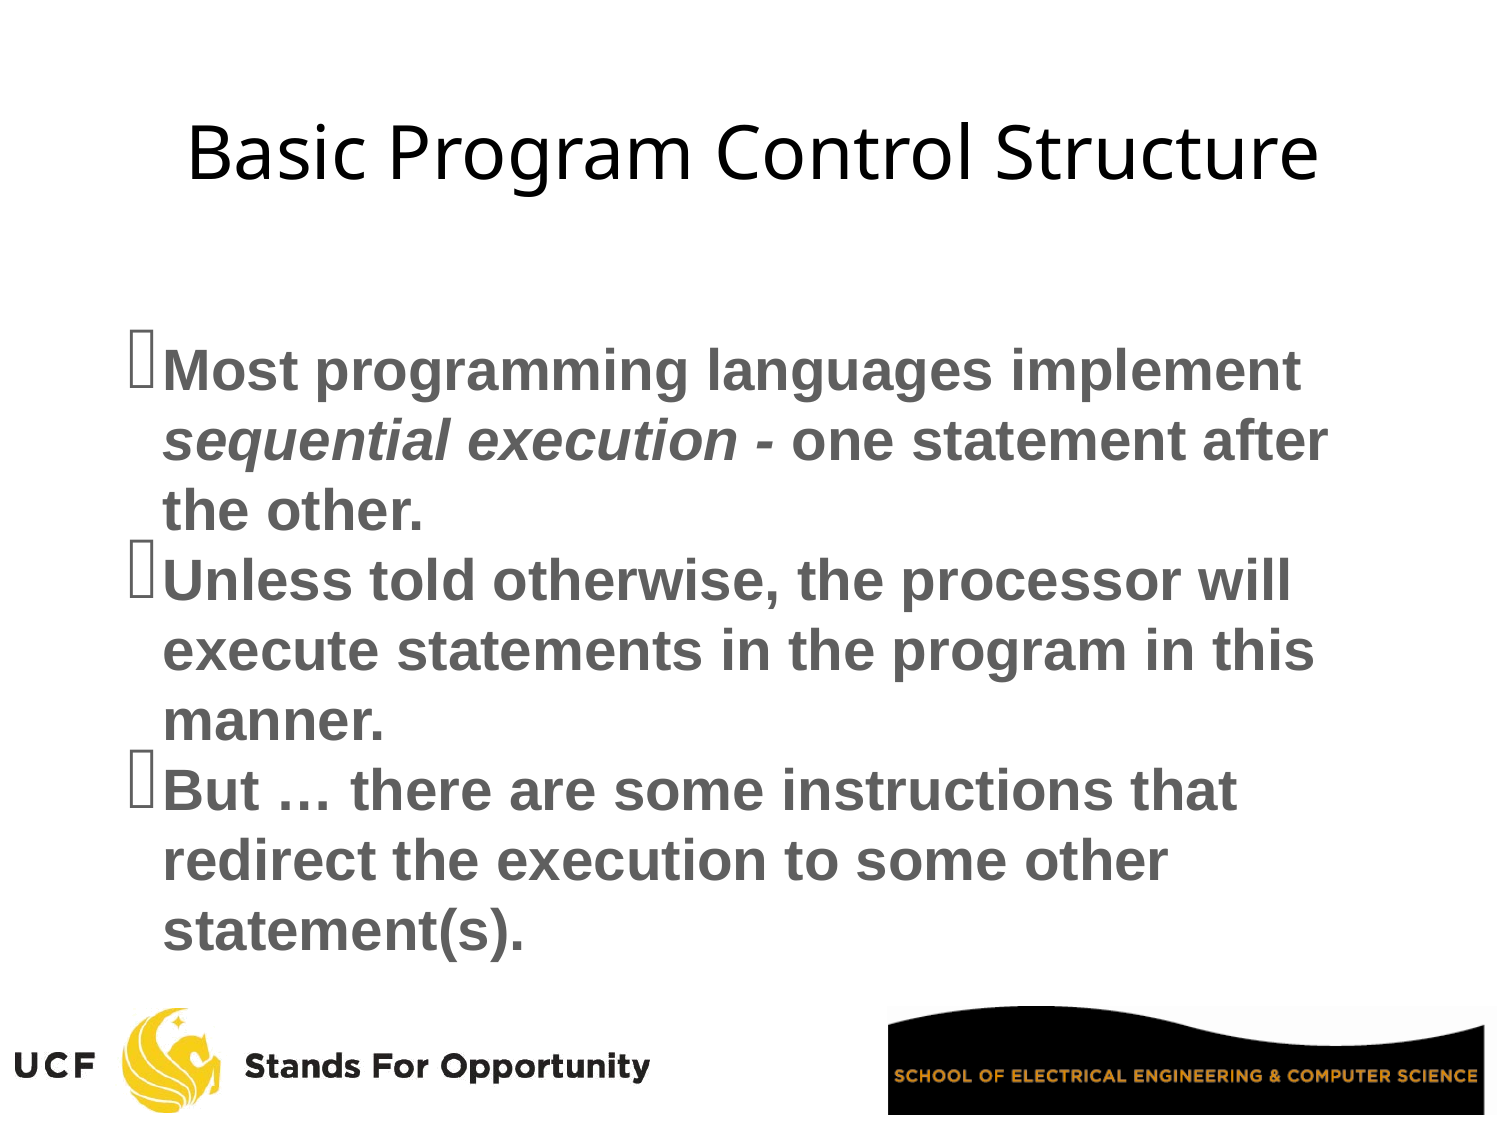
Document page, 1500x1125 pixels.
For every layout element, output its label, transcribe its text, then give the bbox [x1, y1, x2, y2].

text_box Basic Program Control Structure [79, 52, 1427, 248]
picture [887, 1006, 1497, 1115]
picture [15, 1008, 650, 1113]
text_box Most programming languages implement sequential execution - one statement after the other. Unless told otherwise, the processor will execute statements in the program in this manner. But … there are some instructions that redirect the execution to some other statement(s). [112, 324, 1438, 1050]
